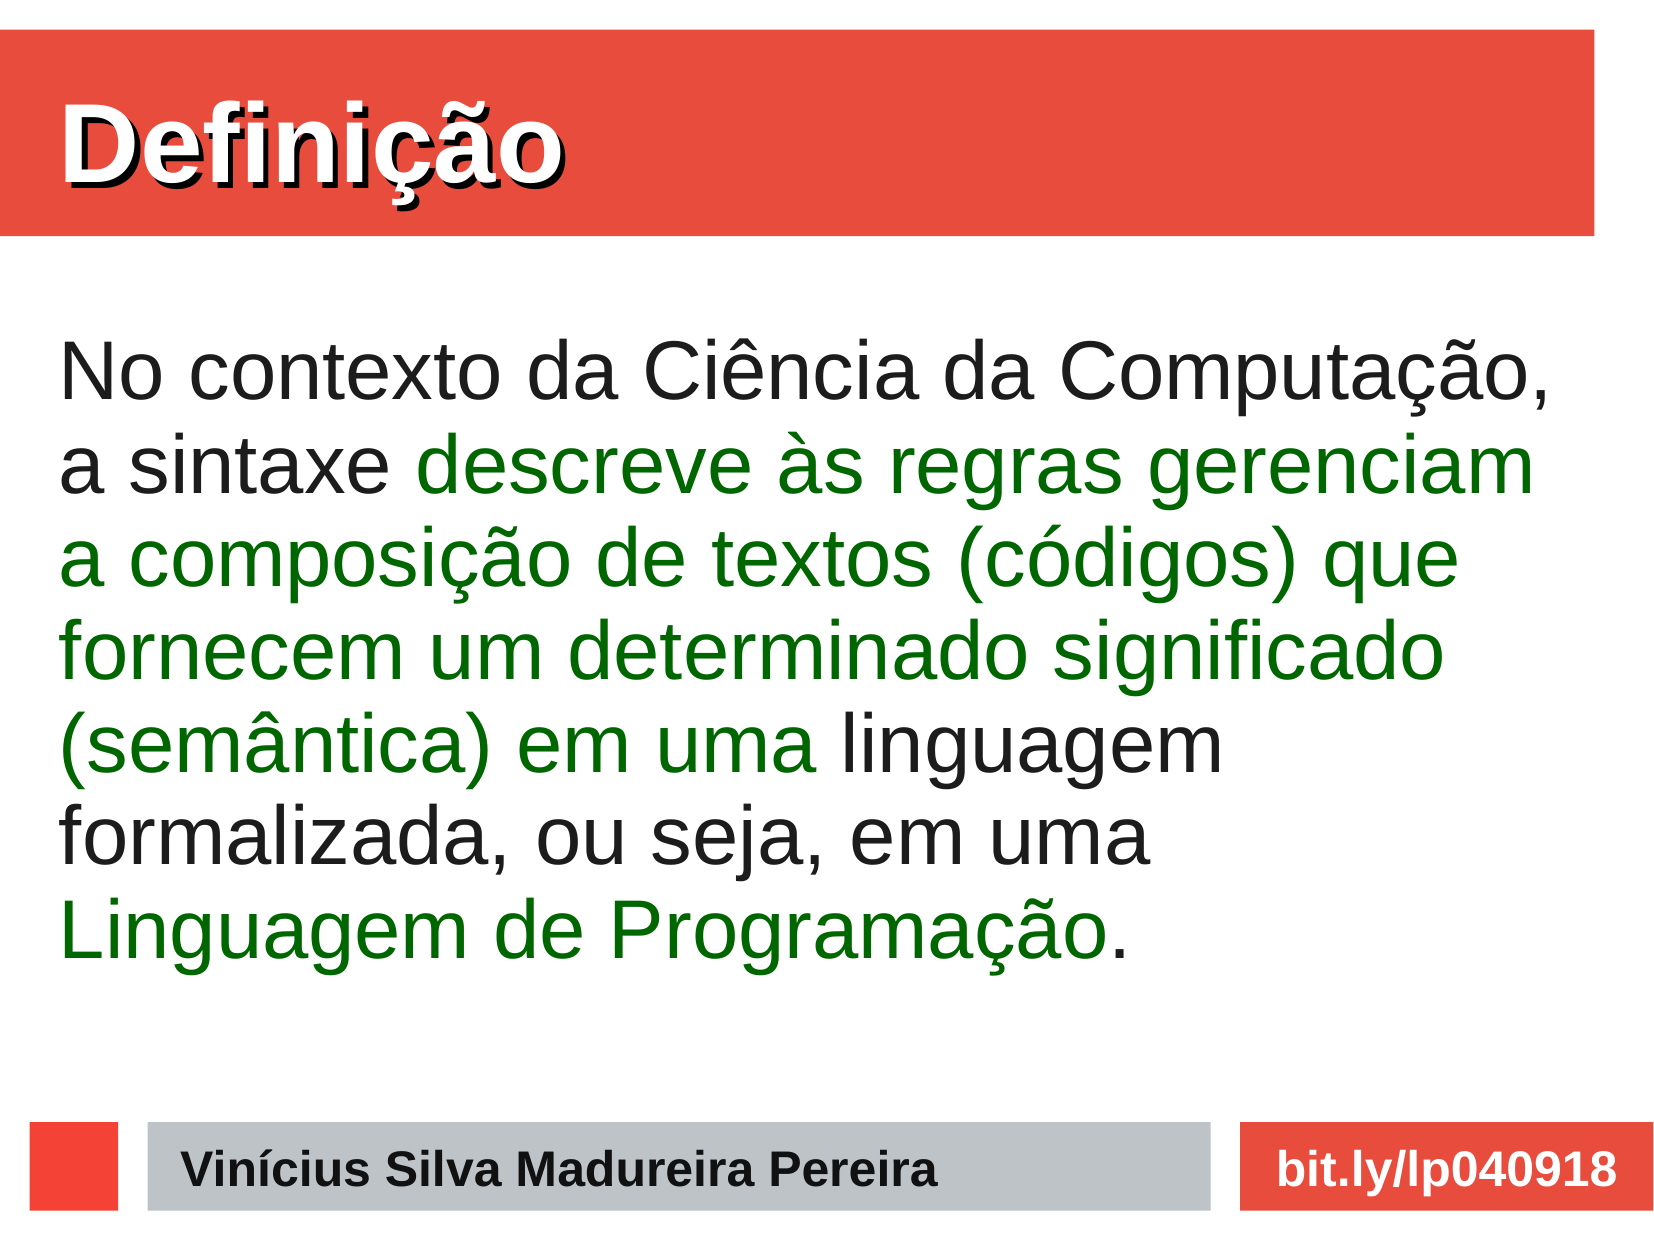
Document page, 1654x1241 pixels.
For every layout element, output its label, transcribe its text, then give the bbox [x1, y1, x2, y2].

text_box bit.ly/lp040918 [1228, 1133, 1654, 1205]
list No contexto da Ciência da Computação, a sintaxe descreve às regras gerenciam a composição de textos (códigos) que fornecem um determinado significado (semântica) em uma linguagem formalizada, ou seja, em uma Linguagem de Programação. [59, 324, 1565, 1093]
title Definição [59, 59, 1595, 207]
text_box Vinícius Silva Madureira Pereira [165, 1133, 1170, 1205]
